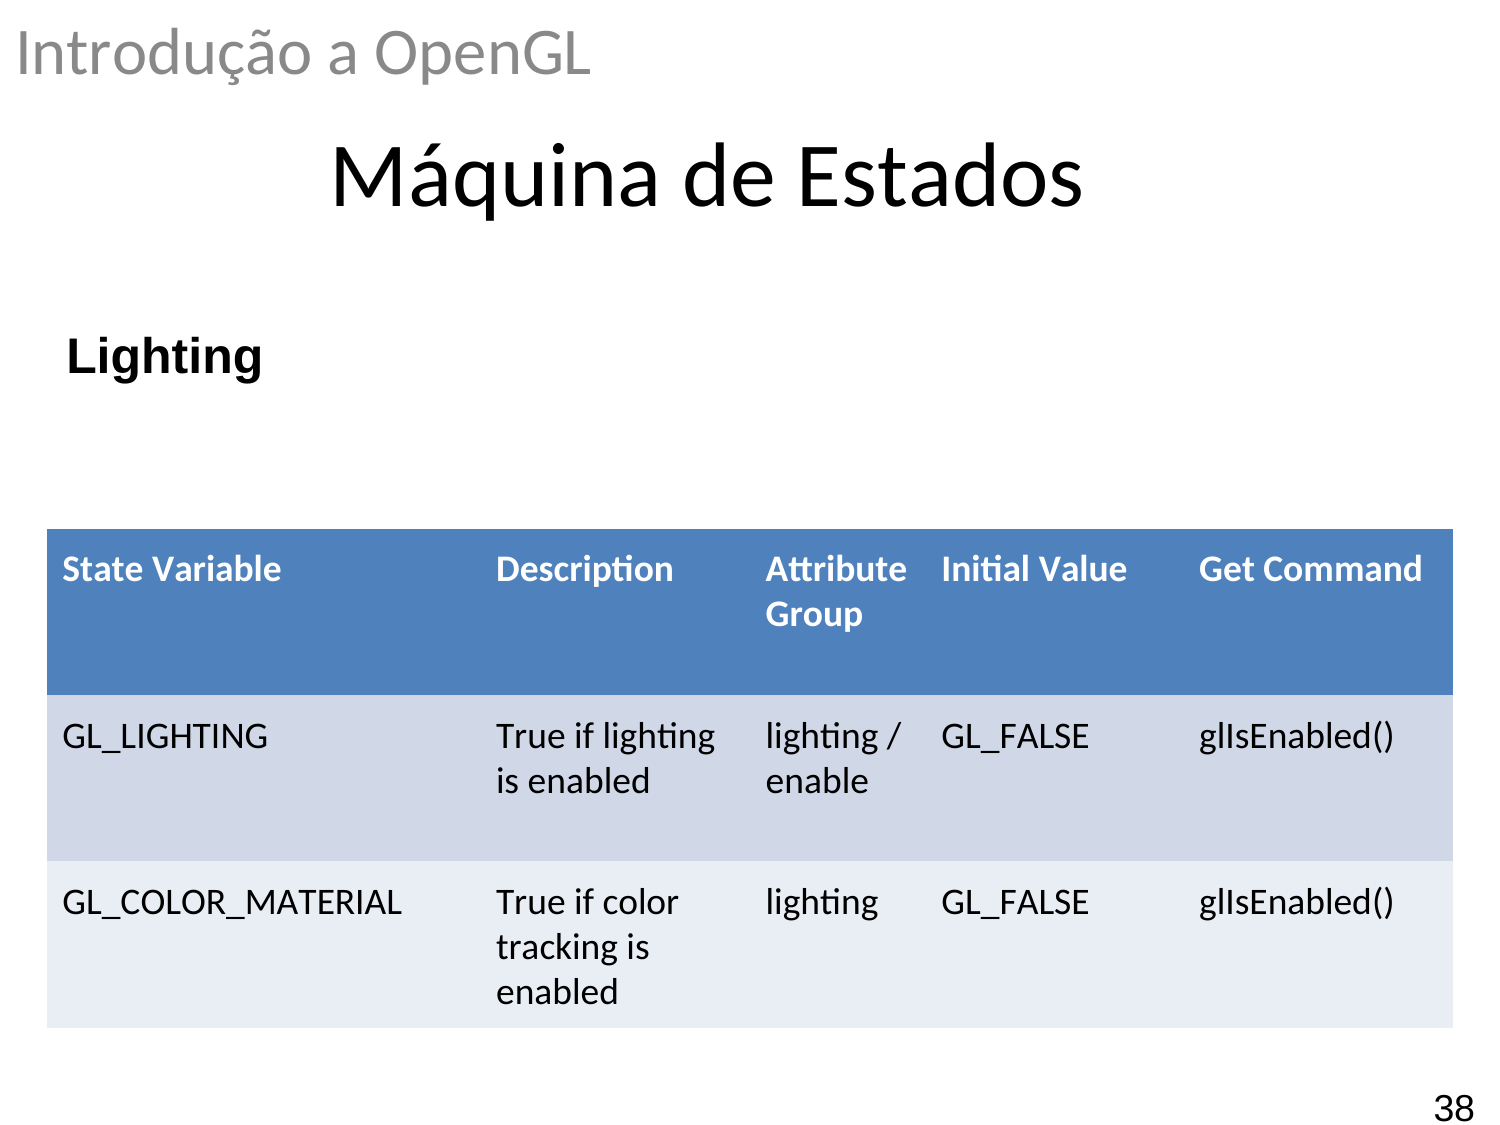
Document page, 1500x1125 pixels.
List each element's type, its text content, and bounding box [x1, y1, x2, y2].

table_cell GL_COLOR_MATERIAL [47, 861, 480, 1028]
table_cell GL_FALSE [926, 695, 1184, 861]
table_header Attribute Group [750, 529, 926, 695]
text_box 38 [1418, 1075, 1490, 1125]
title Máquina de Estados [70, 93, 1346, 247]
table_cell lighting [750, 861, 926, 1028]
text_box Introdução a OpenGL [0, 0, 1051, 141]
table_header Description [480, 529, 750, 695]
table_header Get Command [1184, 529, 1453, 695]
table_cell True if color tracking is enabled [480, 861, 750, 1028]
table_cell GL_LIGHTING [47, 695, 480, 861]
table_cell glIsEnabled() [1184, 695, 1453, 861]
table_header Initial Value [926, 529, 1184, 695]
table_cell GL_FALSE [926, 861, 1184, 1028]
table_cell glIsEnabled() [1184, 861, 1453, 1028]
table_header State Variable [47, 529, 480, 695]
table_cell lighting /enable [750, 695, 926, 861]
text_box Lighting [51, 316, 1102, 411]
table_cell True if lighting is enabled [480, 695, 750, 861]
